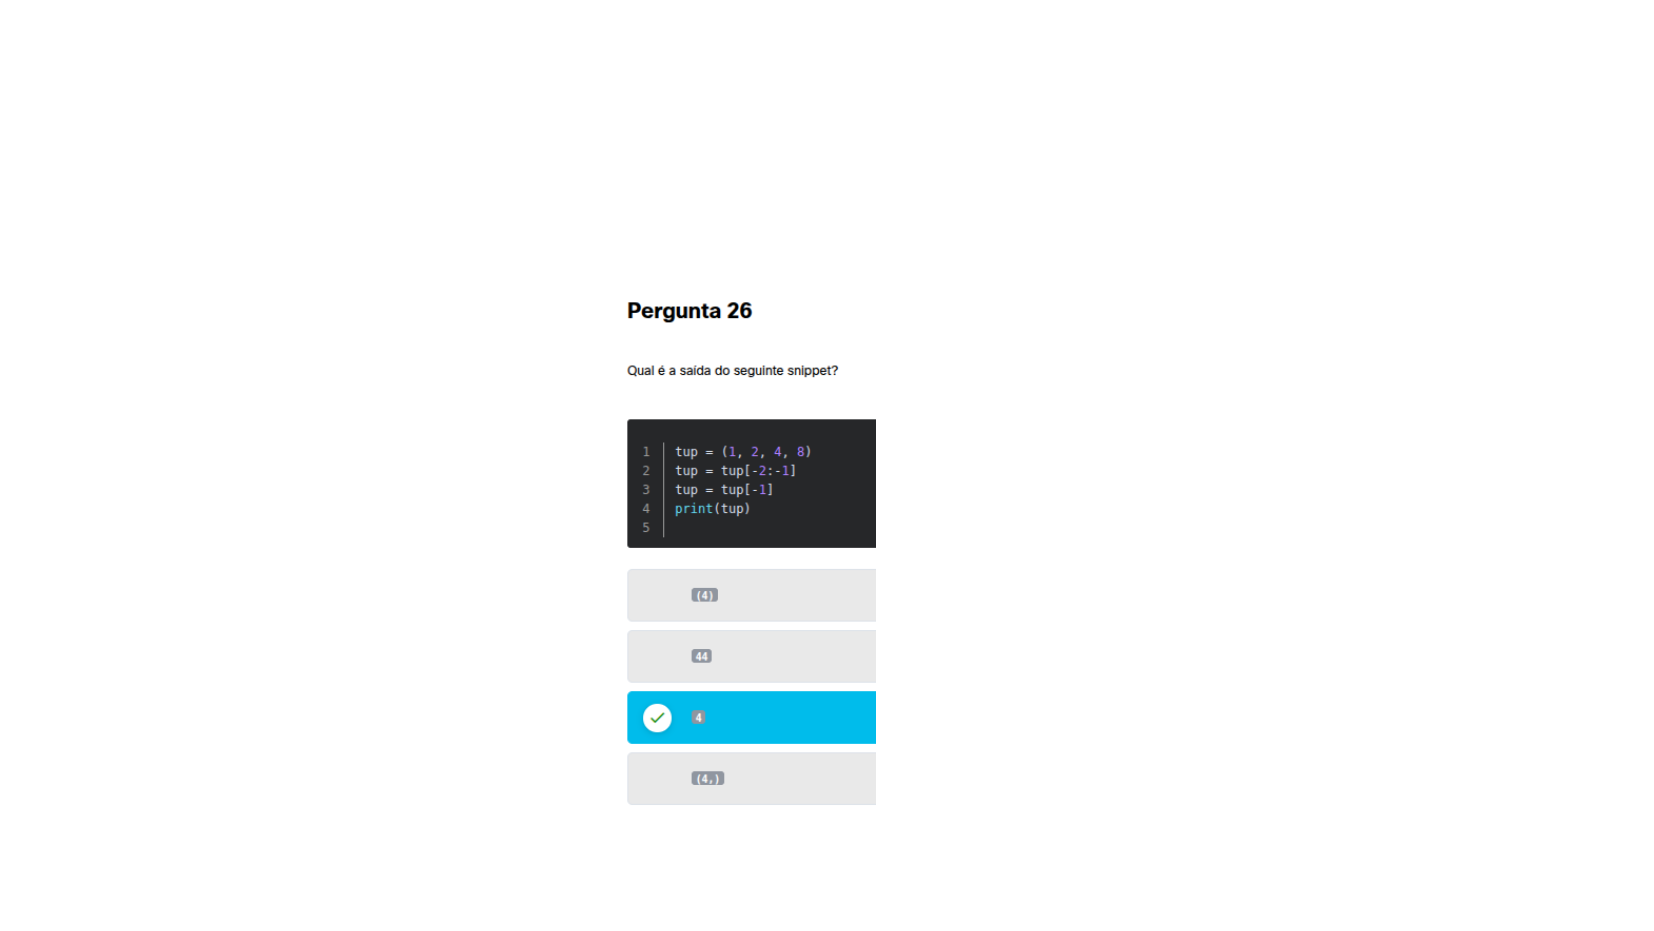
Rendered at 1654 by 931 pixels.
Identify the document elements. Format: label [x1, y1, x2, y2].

picture [620, 295, 876, 844]
picture [644, 704, 671, 732]
picture [692, 711, 705, 723]
